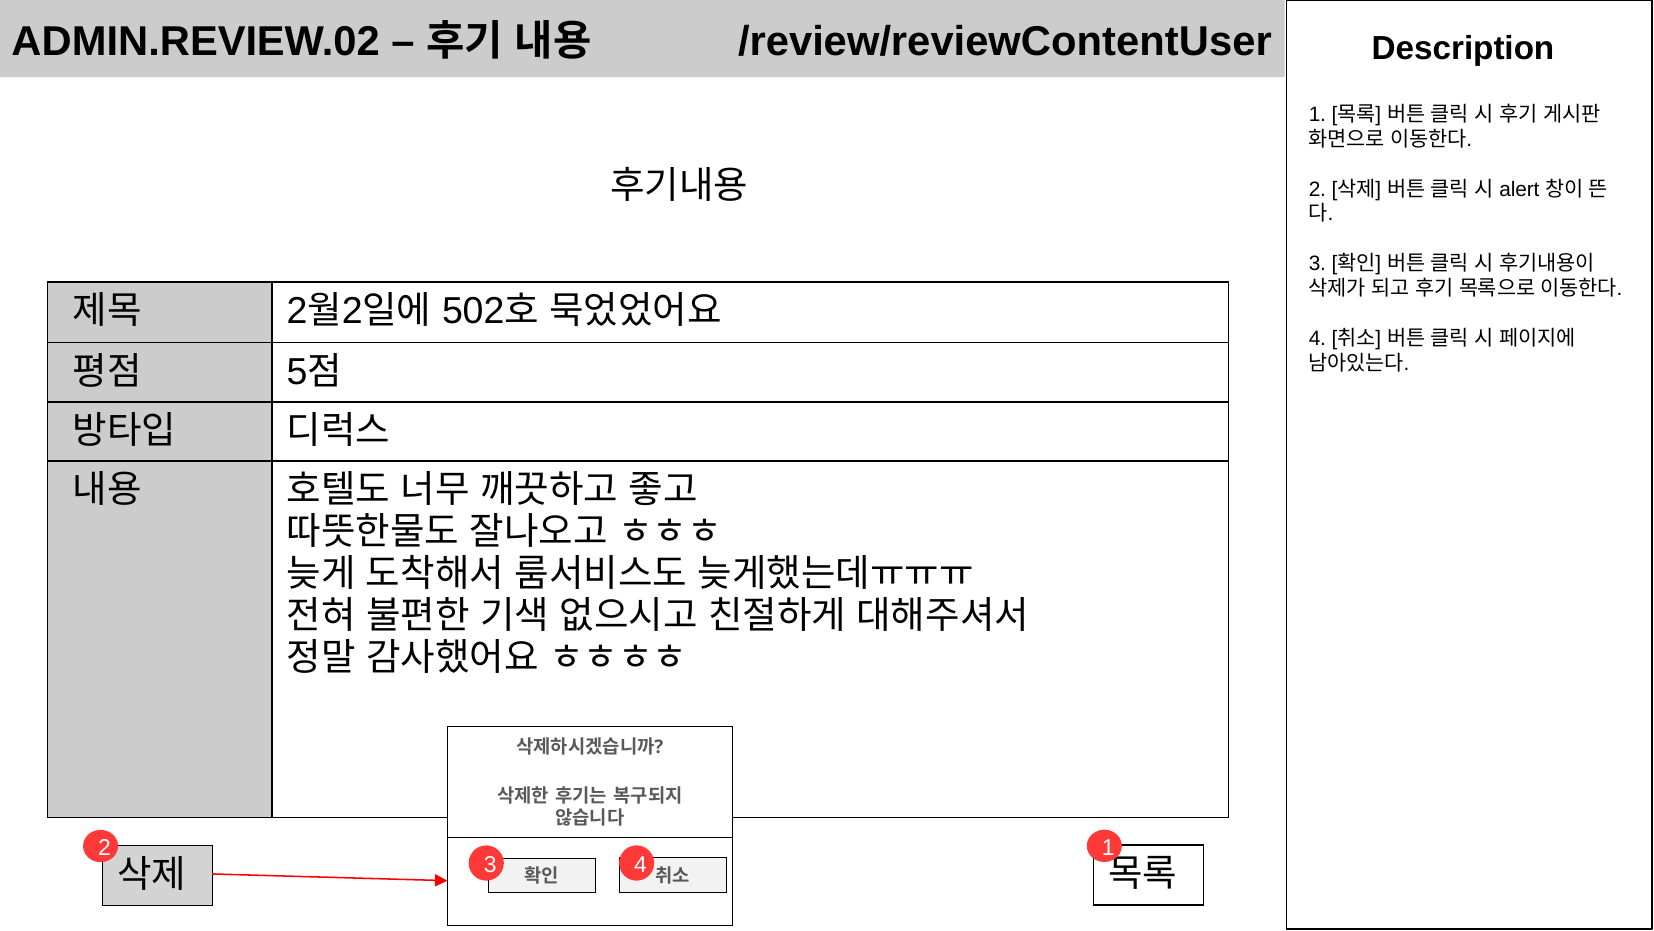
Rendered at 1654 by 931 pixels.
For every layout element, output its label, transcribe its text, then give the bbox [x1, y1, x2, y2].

text_box 1. [목록] 버튼 클릭 시 후기 게시판 화면으로 이동한다. 2. [삭제] 버튼 클릭 시 alert 창이 뜬다. 3. [확인] 버튼 클릭 시 후기내용이 삭제가 되고 후기 목록으로 이동한다. 4. [취소] 버튼 클릭 시 페이지에 남아있는다. [1294, 47, 1644, 653]
text_box 확인 [487, 857, 596, 893]
table_header 목록 [1094, 846, 1203, 904]
table_cell 내용 [48, 462, 271, 817]
text_box 취소 [619, 857, 727, 892]
table_cell 디럭스 [273, 403, 1228, 460]
text_box ADMIN.REVIEW.02 – 후기 내용 /review/reviewContentUser [0, 0, 1285, 78]
text_box [1286, 0, 1652, 930]
table_header 2월2일에 502호 묵었었어요 [273, 283, 1228, 342]
text_box 3 [468, 845, 504, 881]
text_box 후기내용 [555, 153, 804, 212]
table_cell 5점 [273, 343, 1228, 401]
text_box 1 [1086, 829, 1122, 863]
table_header 목록 [1117, 859, 1134, 865]
table_header 삭제하시겠습니까? 삭제한 후기는 복구되지 않습니다 [448, 727, 732, 837]
table_header 제목 [48, 283, 271, 342]
table_header 삭제 [103, 846, 212, 905]
table_cell 호텔도 너무 깨끗하고 좋고 따뜻한물도 잘나오고 ㅎㅎㅎ 늦게 도착해서 룸서비스도 늦게했는데ㅠㅠㅠ 전혀 불편한 기색 없으시고 친절하게 대해주셔서 정말 감사했어요 ㅎㅎㅎㅎ [273, 462, 1228, 817]
table_cell 방타입 [48, 403, 271, 460]
text_box Description [1291, 18, 1635, 77]
text_box 2 [83, 829, 119, 863]
text_box 4 [619, 845, 655, 881]
table_cell 평점 [48, 343, 271, 401]
table_cell [448, 838, 732, 925]
